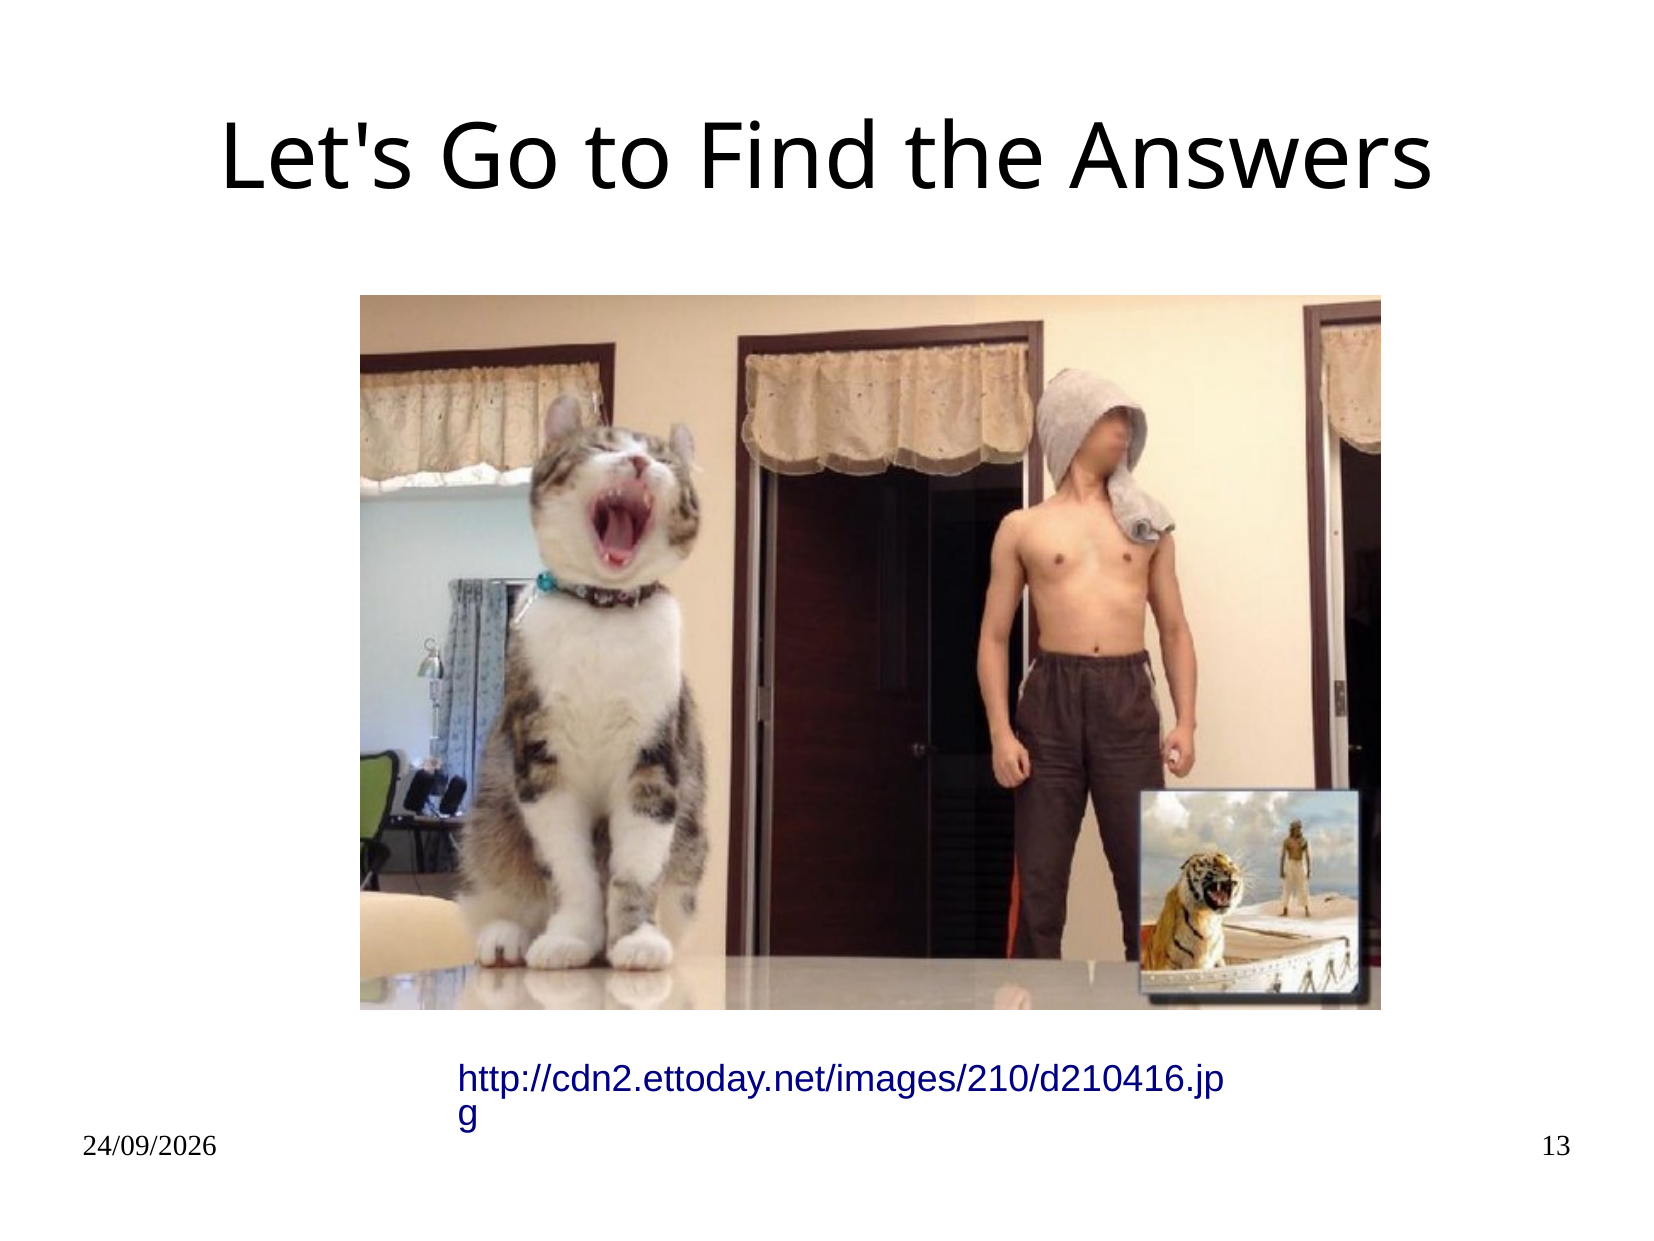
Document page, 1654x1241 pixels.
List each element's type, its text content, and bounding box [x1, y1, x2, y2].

title Let's Go to Find the Answers [82, 49, 1571, 257]
text_box http://cdn2.ettoday.net/images/210/d210416.jpg [442, 1050, 1261, 1107]
picture [360, 295, 1381, 1010]
